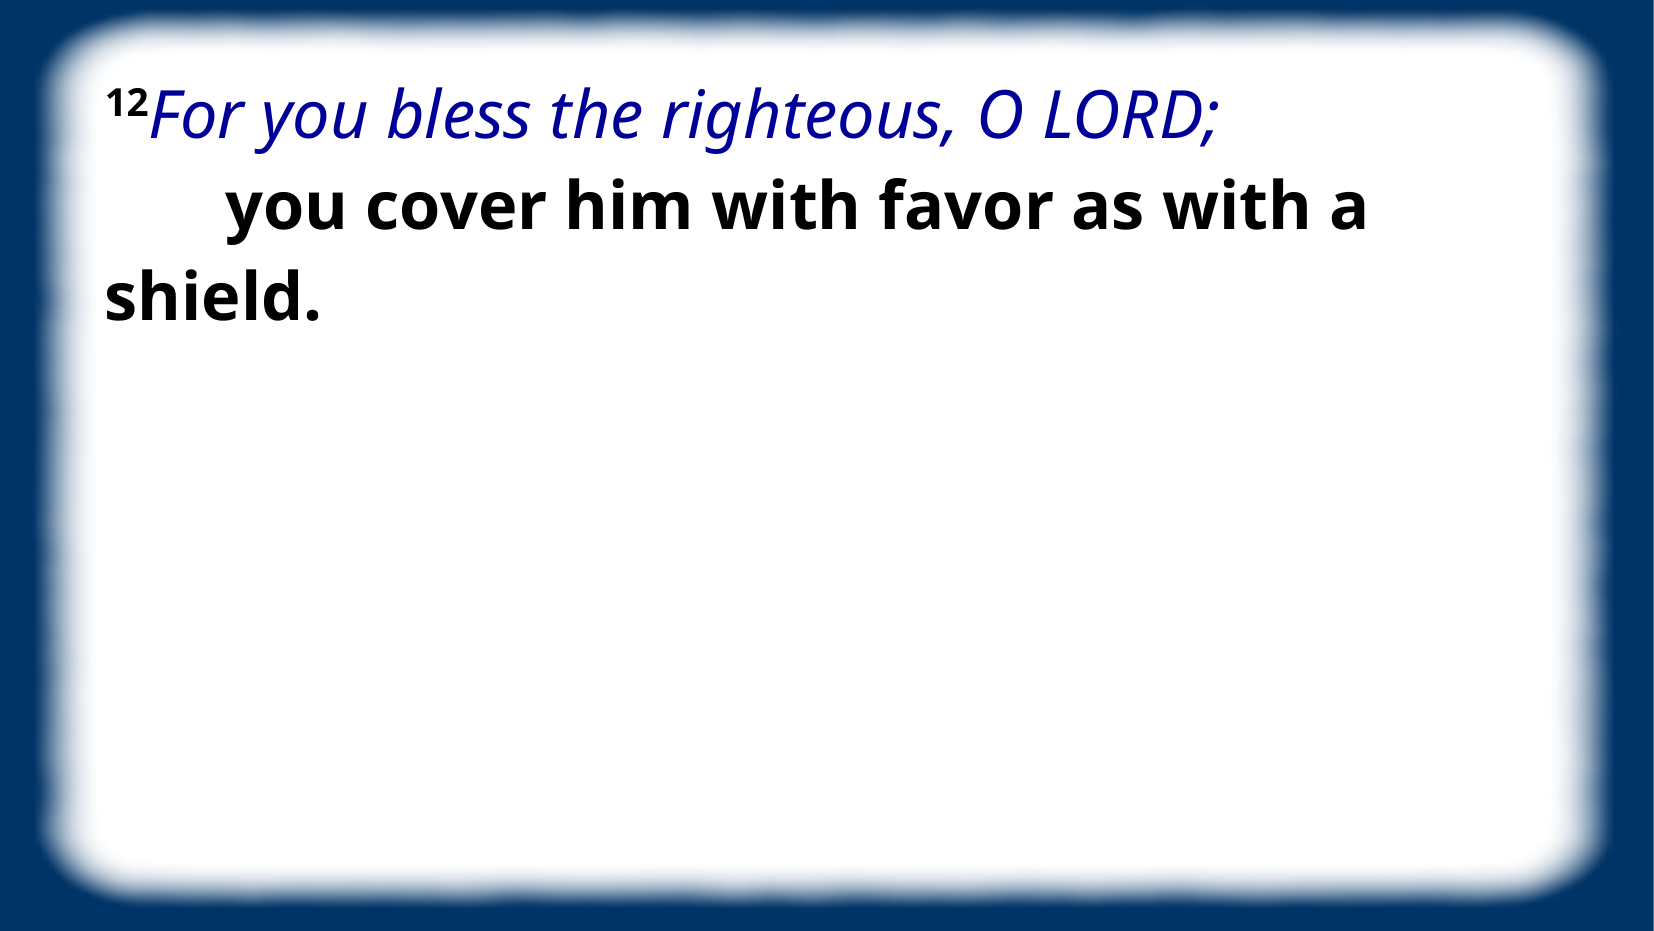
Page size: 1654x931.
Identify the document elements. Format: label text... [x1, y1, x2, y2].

picture [0, 0, 1654, 931]
text_box 12For you bless the righteous, O LORD; you cover him with favor as with a shield. [90, 60, 1561, 253]
